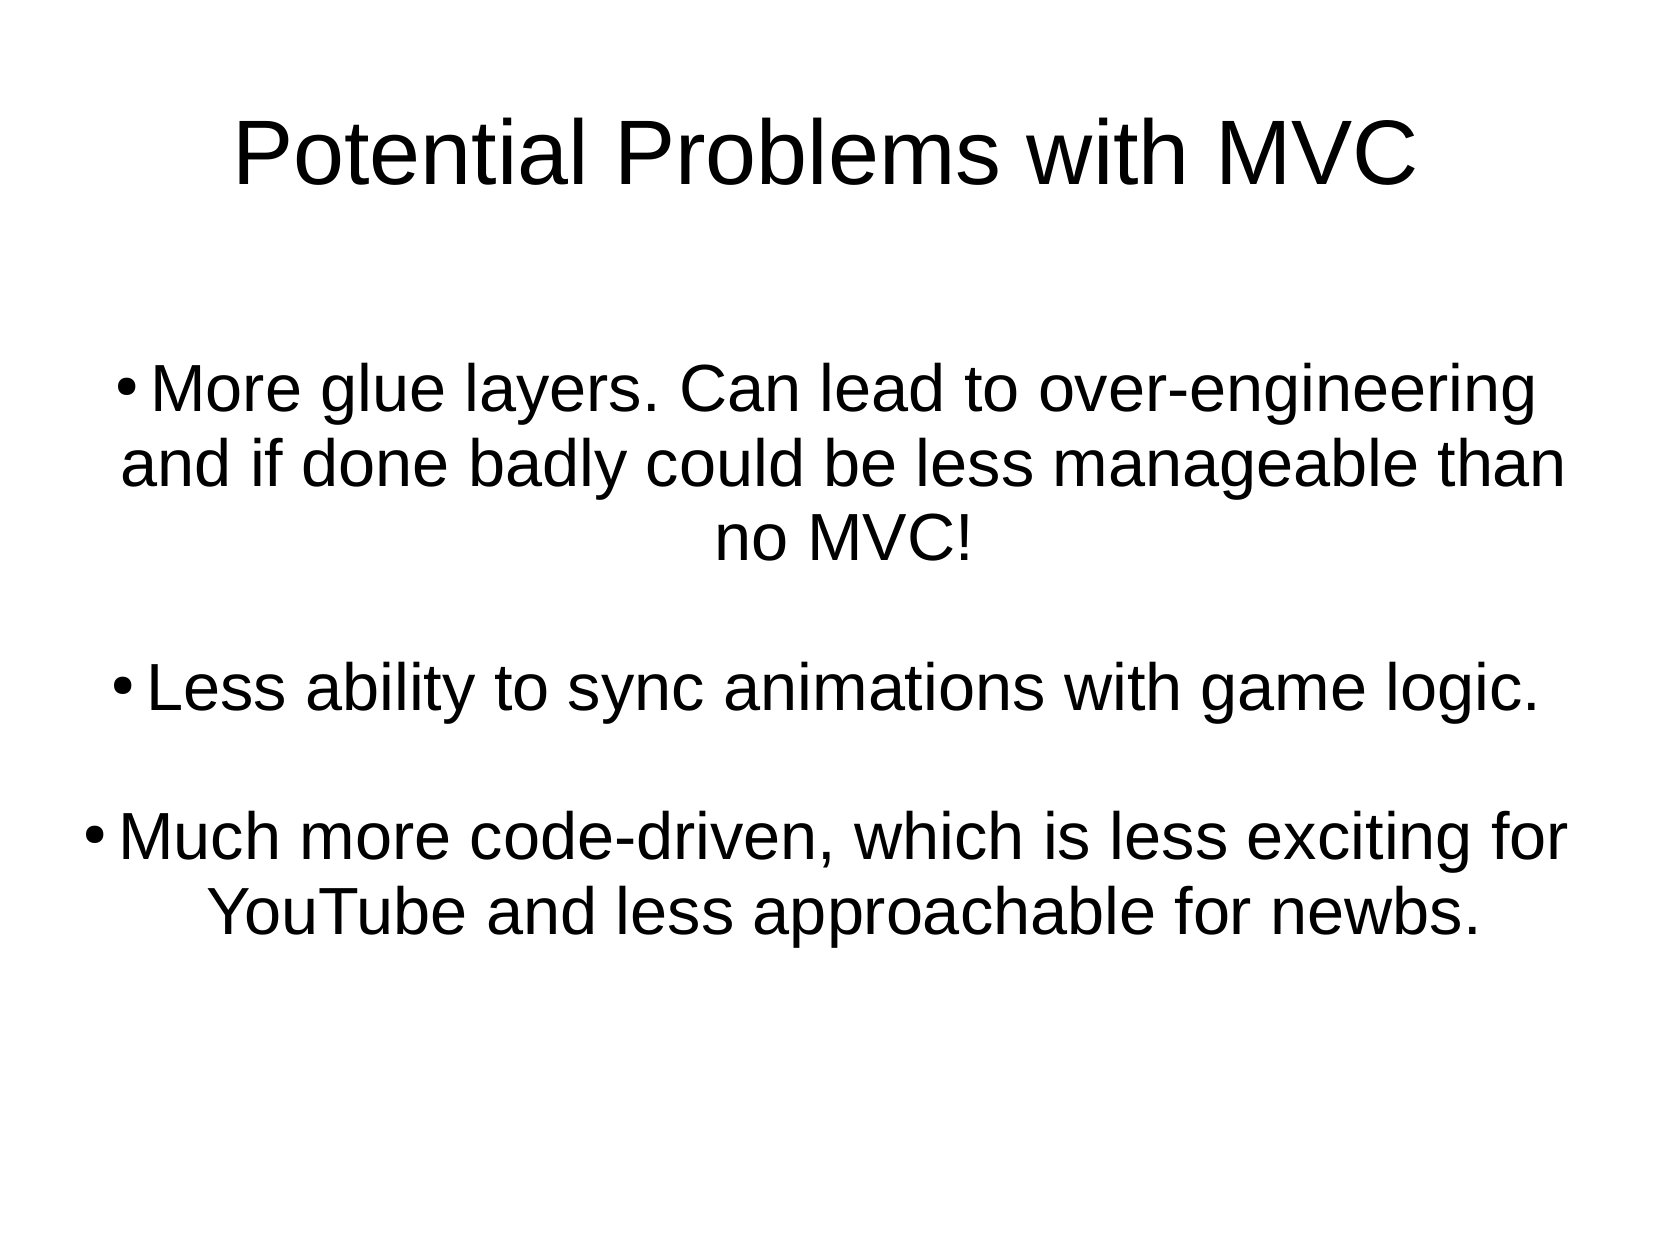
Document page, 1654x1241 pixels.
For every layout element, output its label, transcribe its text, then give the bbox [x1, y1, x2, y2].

subtitle More glue layers. Can lead to over-engineering and if done badly could be less manageable than no MVC! Less ability to sync animations with game logic. Much more code-driven, which is less exciting for YouTube and less approachable for newbs. [82, 290, 1571, 1010]
title Potential Problems with MVC [82, 49, 1571, 257]
